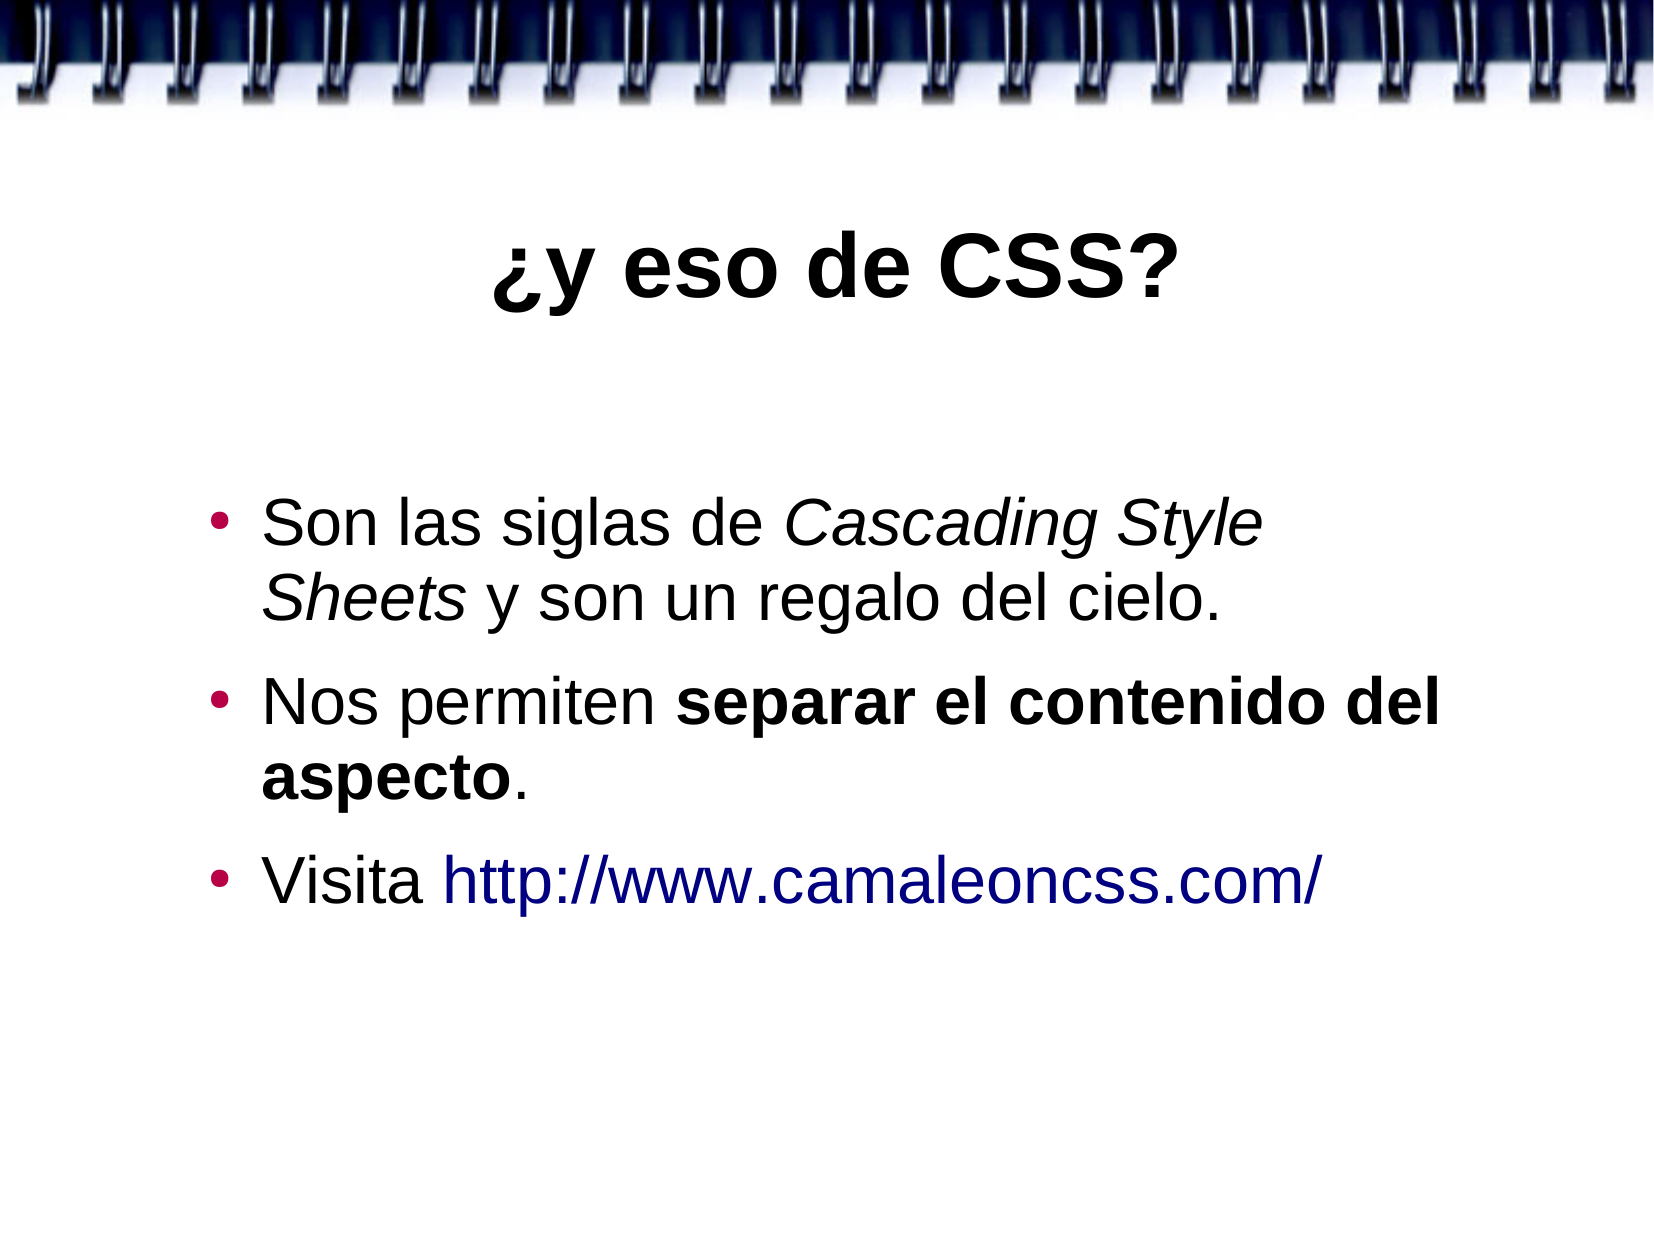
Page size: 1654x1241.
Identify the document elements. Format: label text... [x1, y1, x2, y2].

title ¿y eso de CSS? [139, 169, 1535, 362]
list Son las siglas de Cascading Style Sheets y son un regalo del cielo. Nos permiten separar el contenido del aspecto. Visita http://www.camaleoncss.com/ [190, 484, 1472, 1100]
picture [0, 0, 1654, 121]
